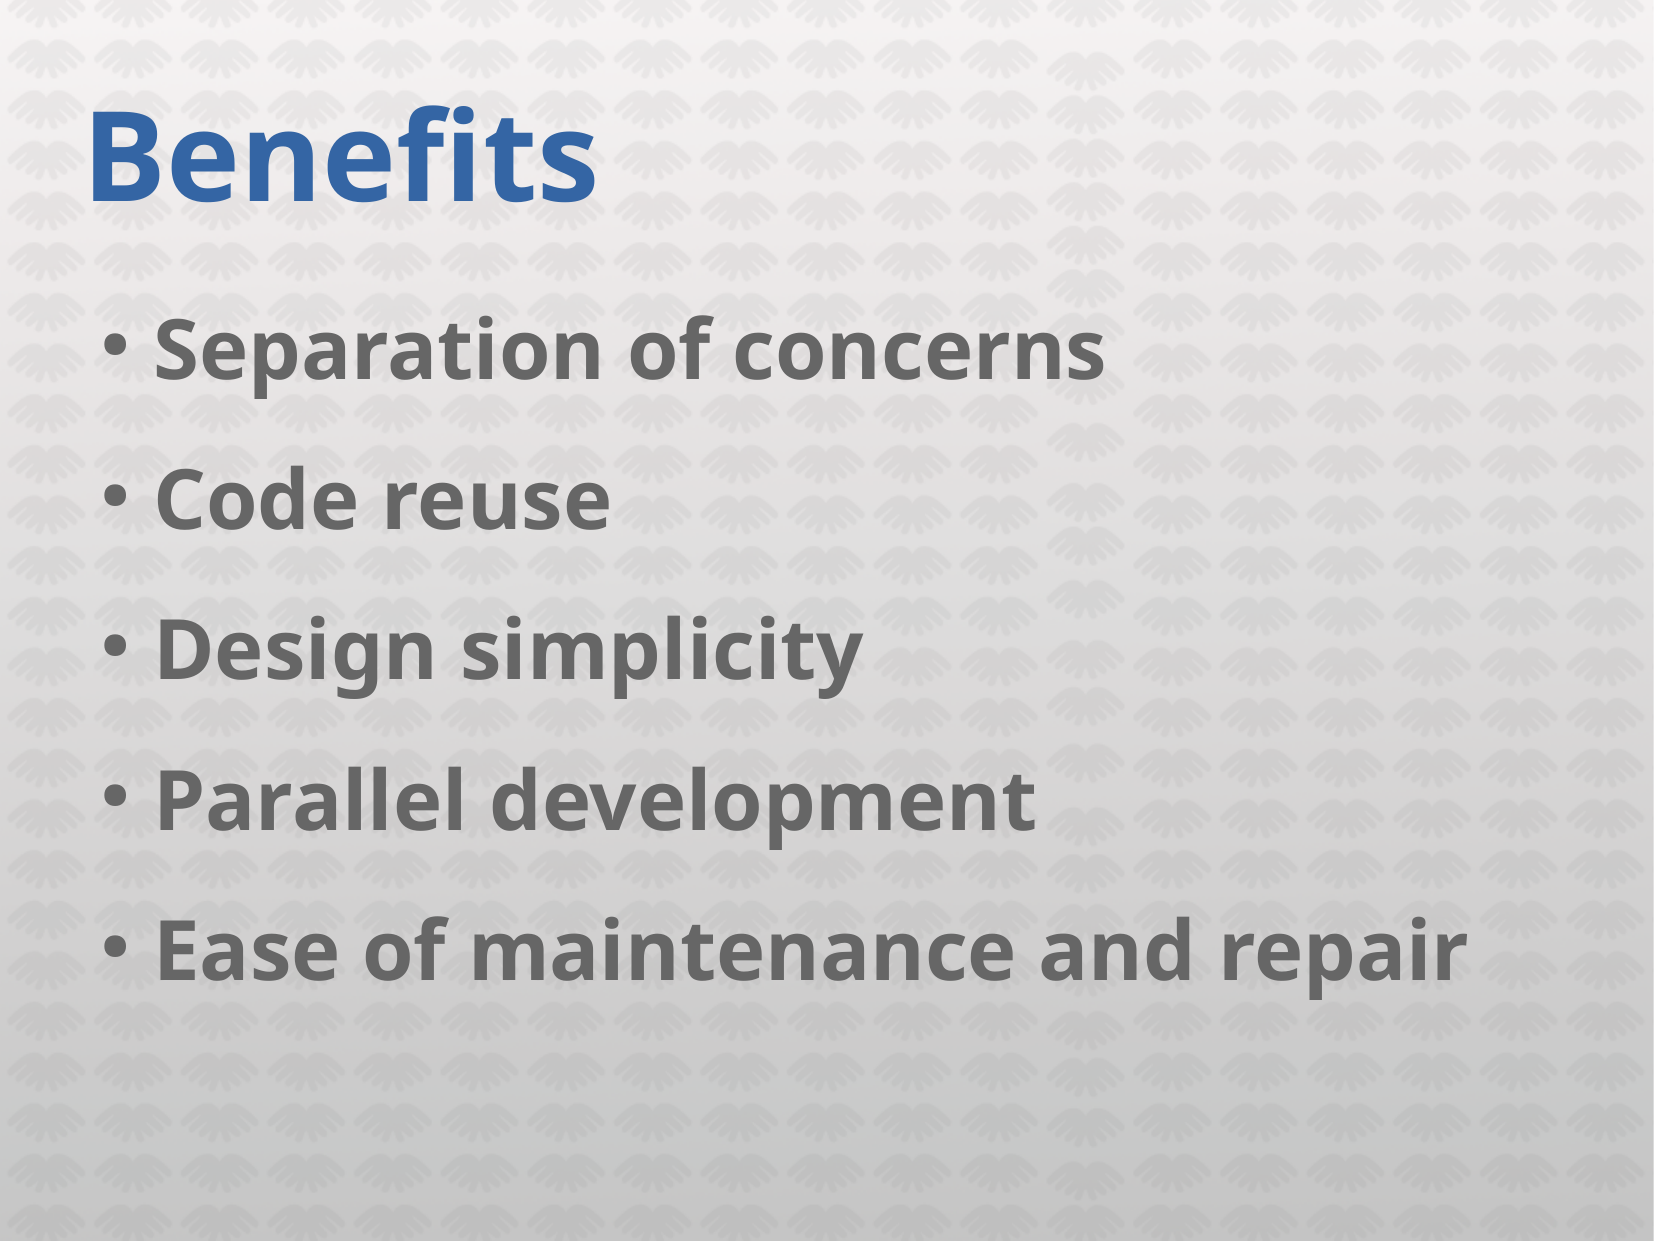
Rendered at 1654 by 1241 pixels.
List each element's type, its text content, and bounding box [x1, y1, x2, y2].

title Benefits [82, 49, 1571, 257]
list Separation of concerns Code reuse Design simplicity Parallel development Ease of maintenance and repair [82, 290, 1538, 1010]
picture [0, 0, 1654, 1241]
